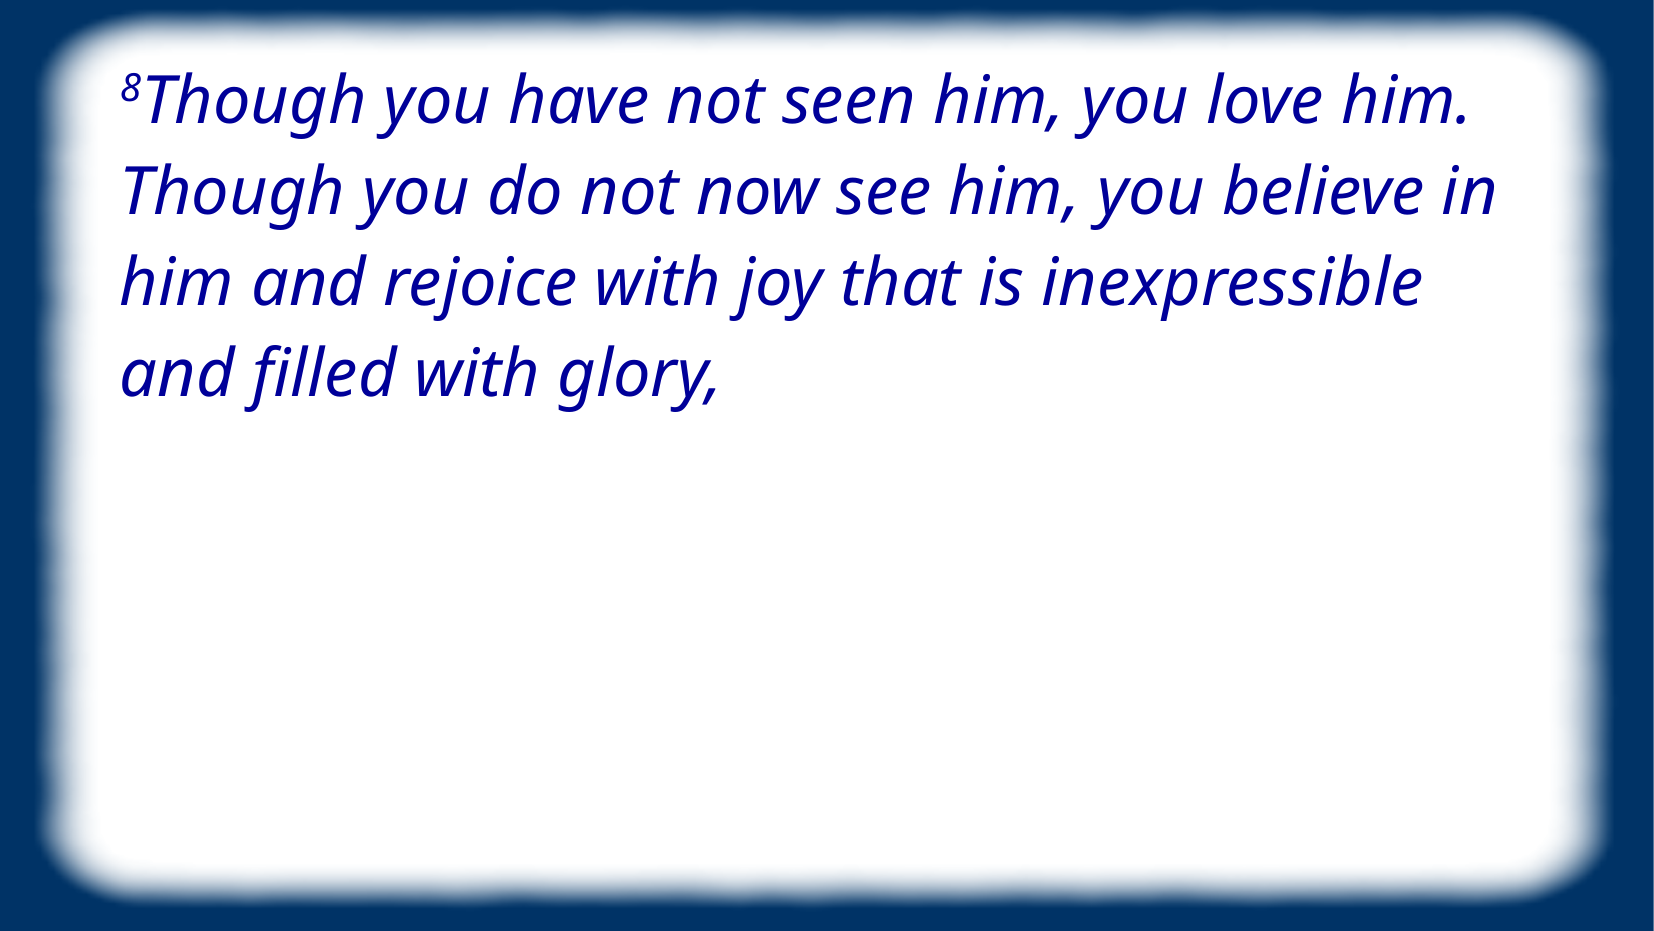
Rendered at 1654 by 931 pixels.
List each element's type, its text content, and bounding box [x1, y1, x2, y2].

picture [0, 0, 1654, 931]
text_box 8Though you have not seen him, you love him. Though you do not now see him, you believe in him and rejoice with joy that is inexpressible and filled with glory, [105, 45, 1546, 415]
